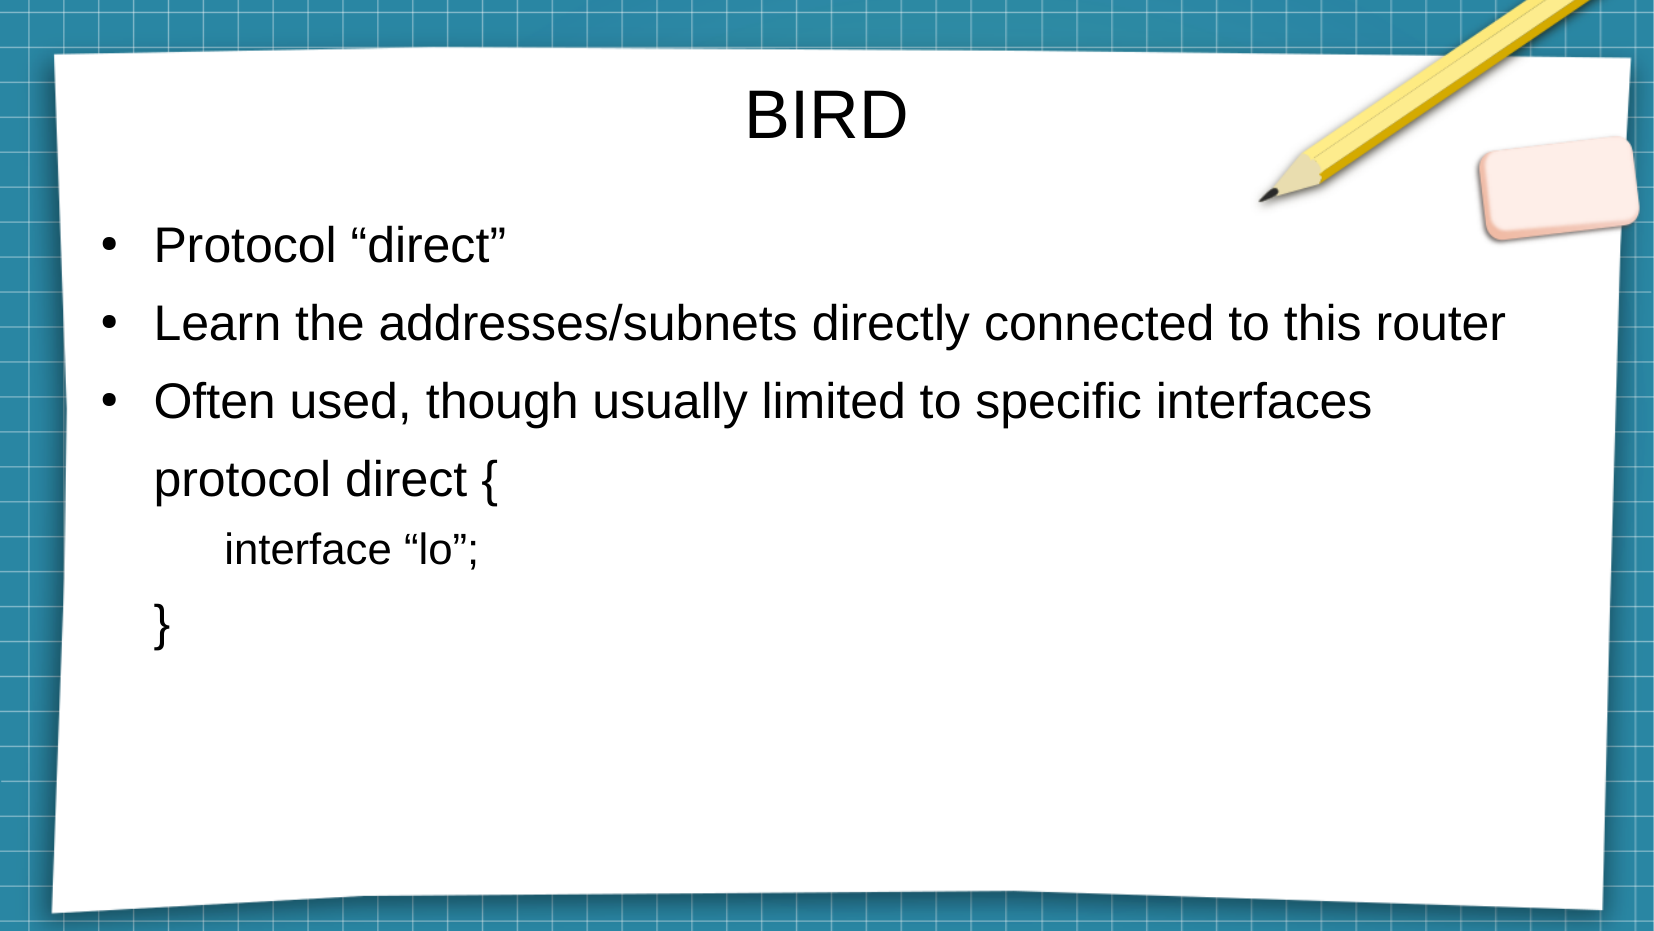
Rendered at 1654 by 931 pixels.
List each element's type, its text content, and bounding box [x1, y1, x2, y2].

picture [0, 0, 1654, 931]
list Protocol “direct” Learn the addresses/subnets directly connected to this router Often used, though usually limited to specific interfaces protocol direct { interface “lo”; } [82, 217, 1571, 758]
title BIRD [82, 37, 1571, 193]
